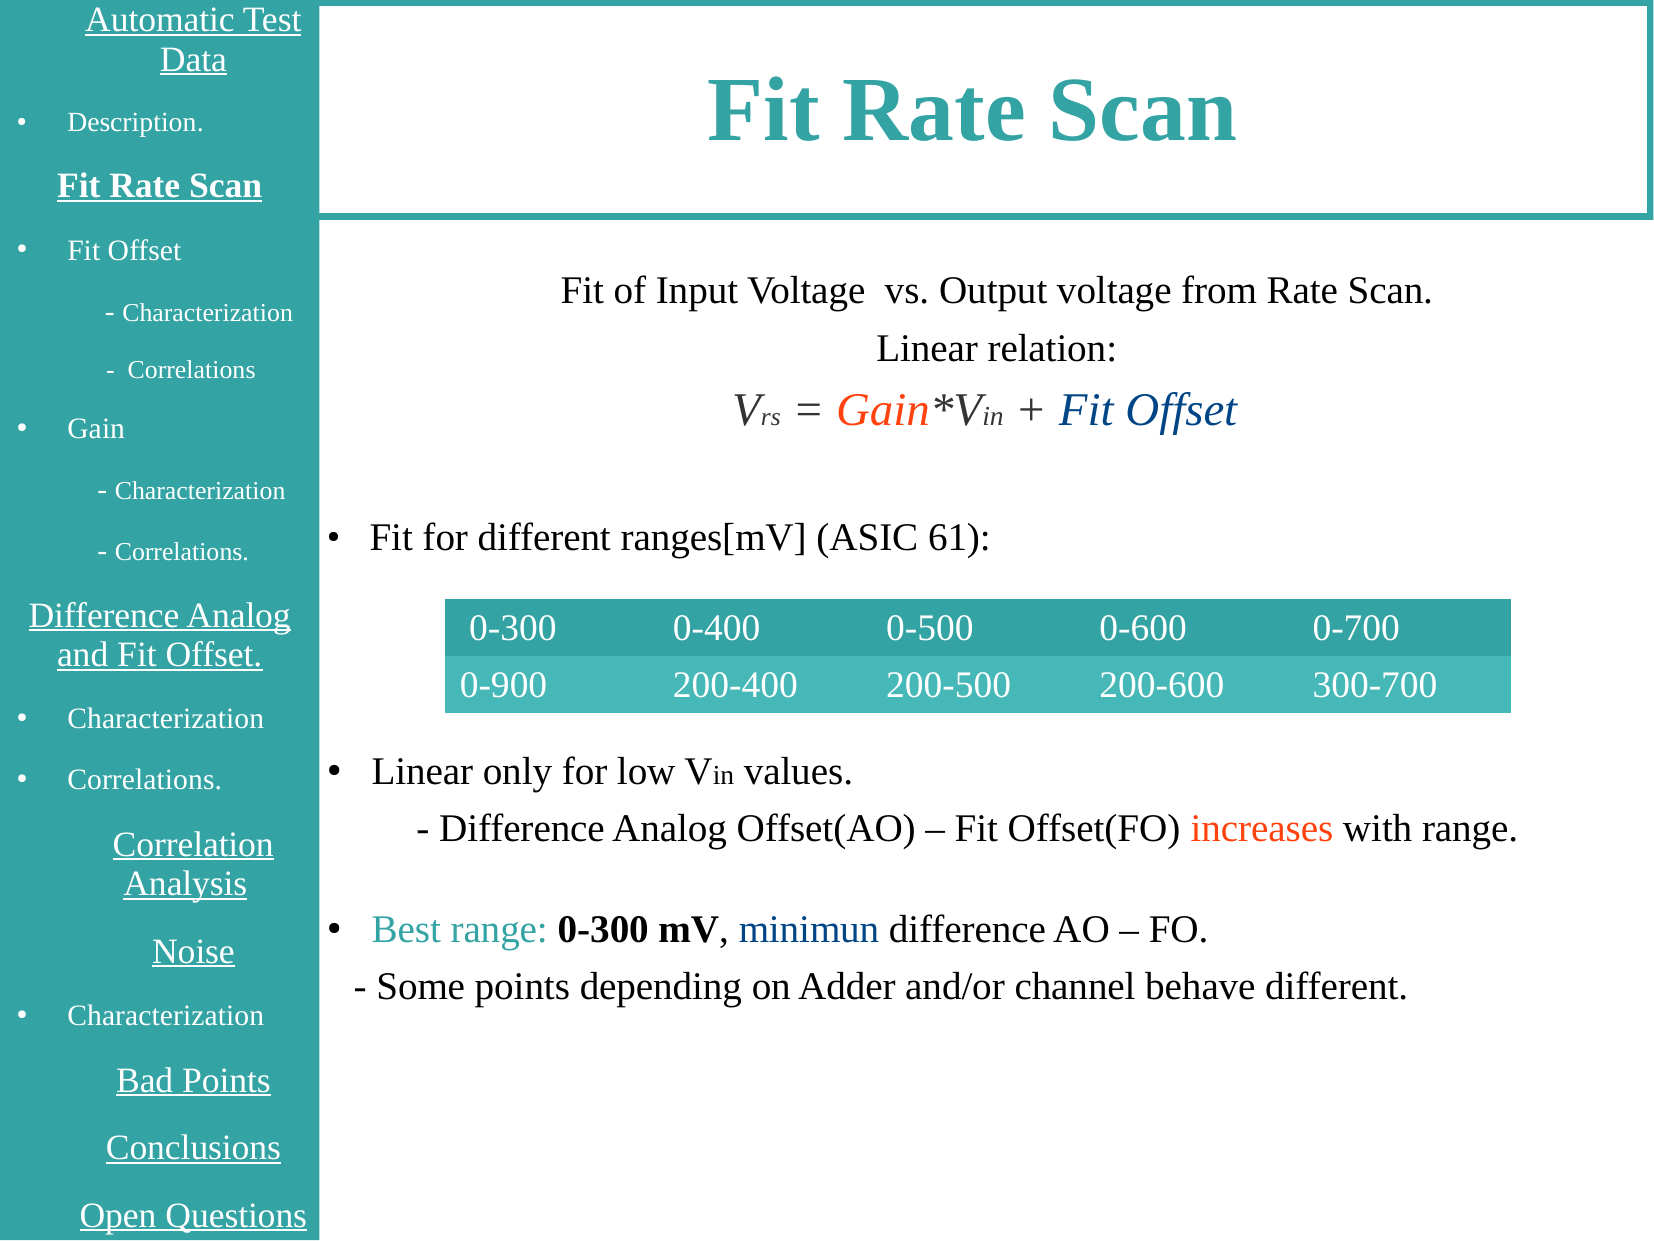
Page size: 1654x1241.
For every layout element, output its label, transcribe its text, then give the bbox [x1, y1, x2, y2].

title [720, 336, 1465, 544]
table_header 0-300 [445, 599, 658, 656]
table_header 0-700 [1298, 599, 1511, 656]
table_header 0-500 [871, 599, 1085, 656]
list Fit of Input Voltage vs. Output voltage from Rate Scan. Linear relation: Vrs = Gain*Vin + Fit Offset Fit for different ranges[mV] (ASIC 61): Linear only for low Vin values. - Difference Analog Offset(AO) – Fit Offset(FO) increases with range. Best range: 0-300 mV, minimun difference AO – FO. - Some points depending on Adder and/or channel behave different. [320, 220, 1642, 1241]
table_cell 300-700 [1298, 656, 1511, 713]
title Fit Rate Scan [320, 2, 1651, 217]
table_cell 200-400 [658, 656, 871, 713]
table_cell 200-500 [871, 656, 1085, 713]
table_header 0-400 [658, 599, 871, 656]
table_cell 0-900 [445, 656, 658, 713]
list Automatic Test Data Description. Fit Rate Scan Fit Offset - Characterization - Correlations Gain - Characterization - Correlations. Difference Analog and Fit Offset. Characterization Correlations. Correlation Analysis Noise Characterization Bad Points Conclusions Open Questions [0, 0, 320, 1241]
table_header 0-600 [1085, 599, 1298, 656]
table_cell 200-600 [1085, 656, 1298, 713]
